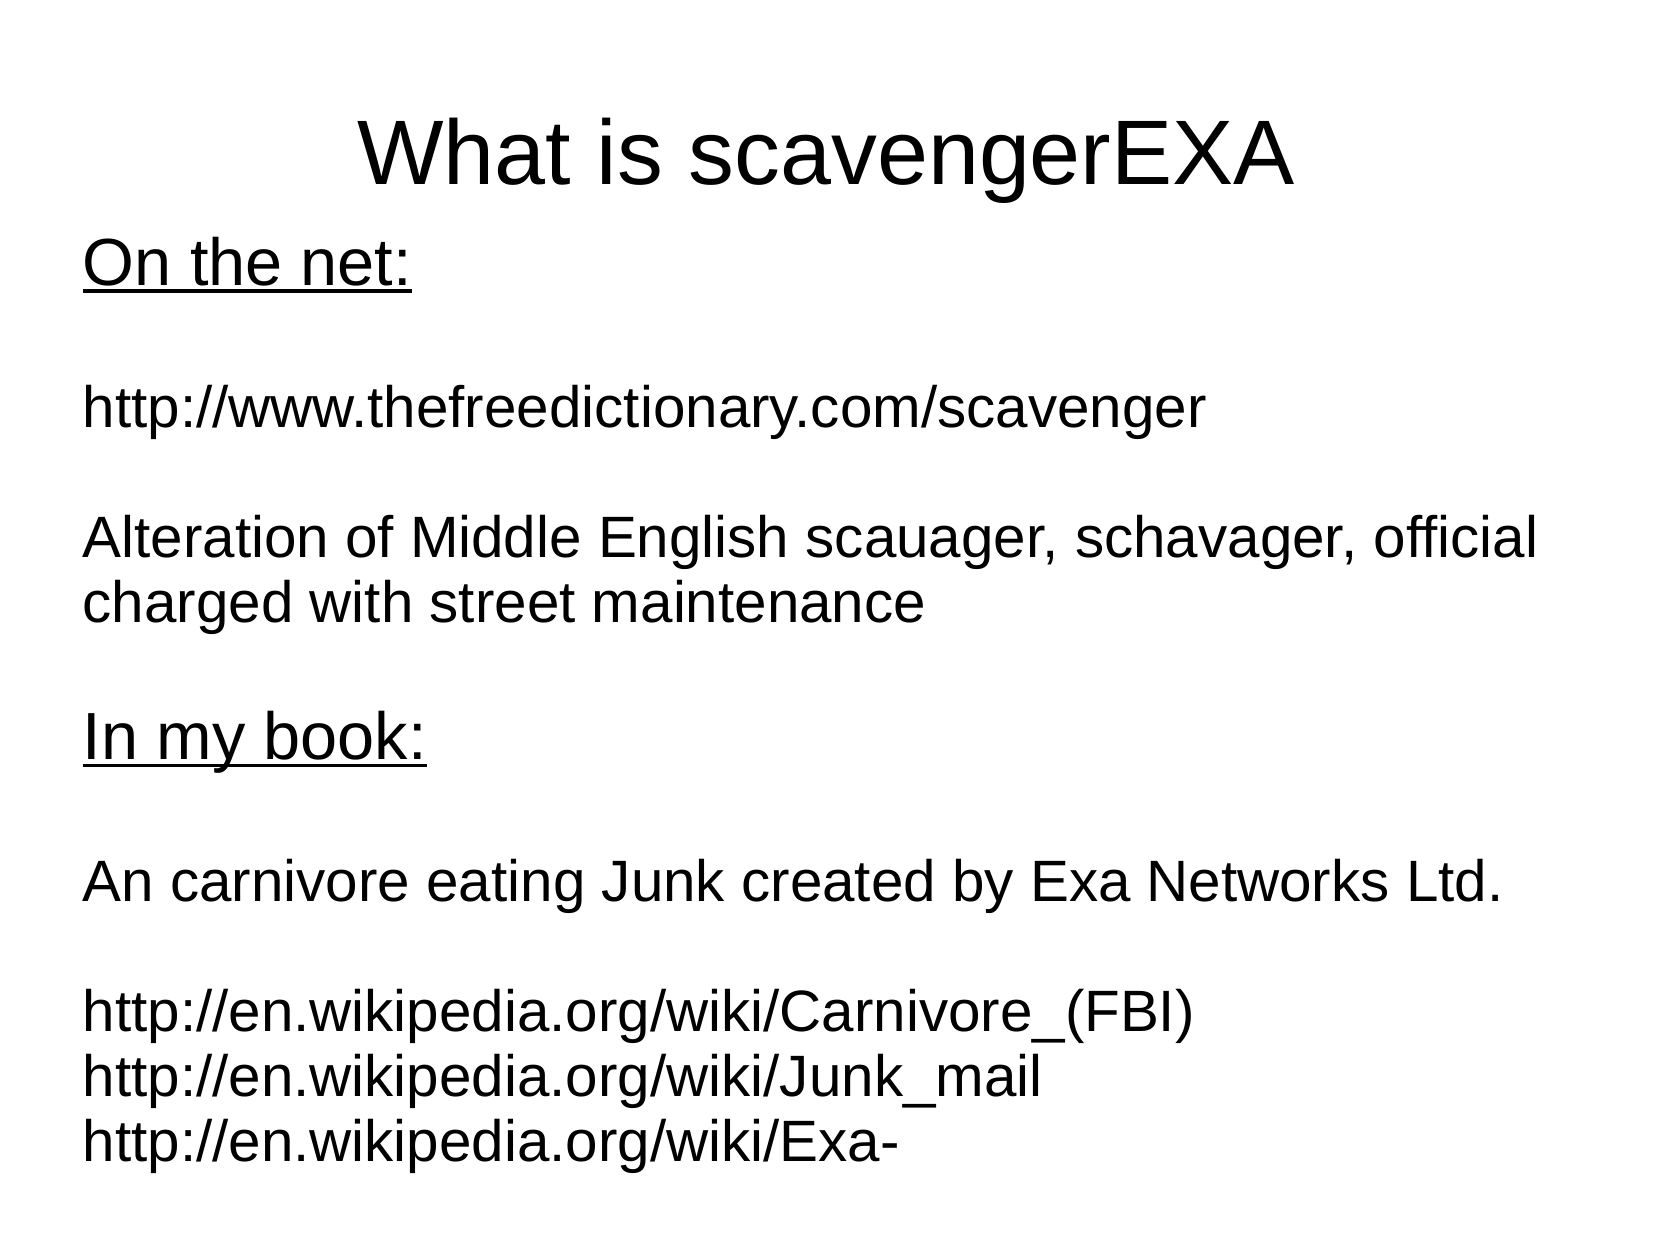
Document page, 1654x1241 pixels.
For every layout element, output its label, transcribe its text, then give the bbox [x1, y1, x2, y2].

subtitle On the net: http://www.thefreedictionary.com/scavenger Alteration of Middle English scauager, schavager, official charged with street maintenance In my book: An carnivore eating Junk created by Exa Networks Ltd. http://en.wikipedia.org/wiki/Carnivore_(FBI) http://en.wikipedia.org/wiki/Junk_mail http://en.wikipedia.org/wiki/Exa- [82, 225, 1571, 1174]
title What is scavengerEXA [82, 56, 1571, 225]
